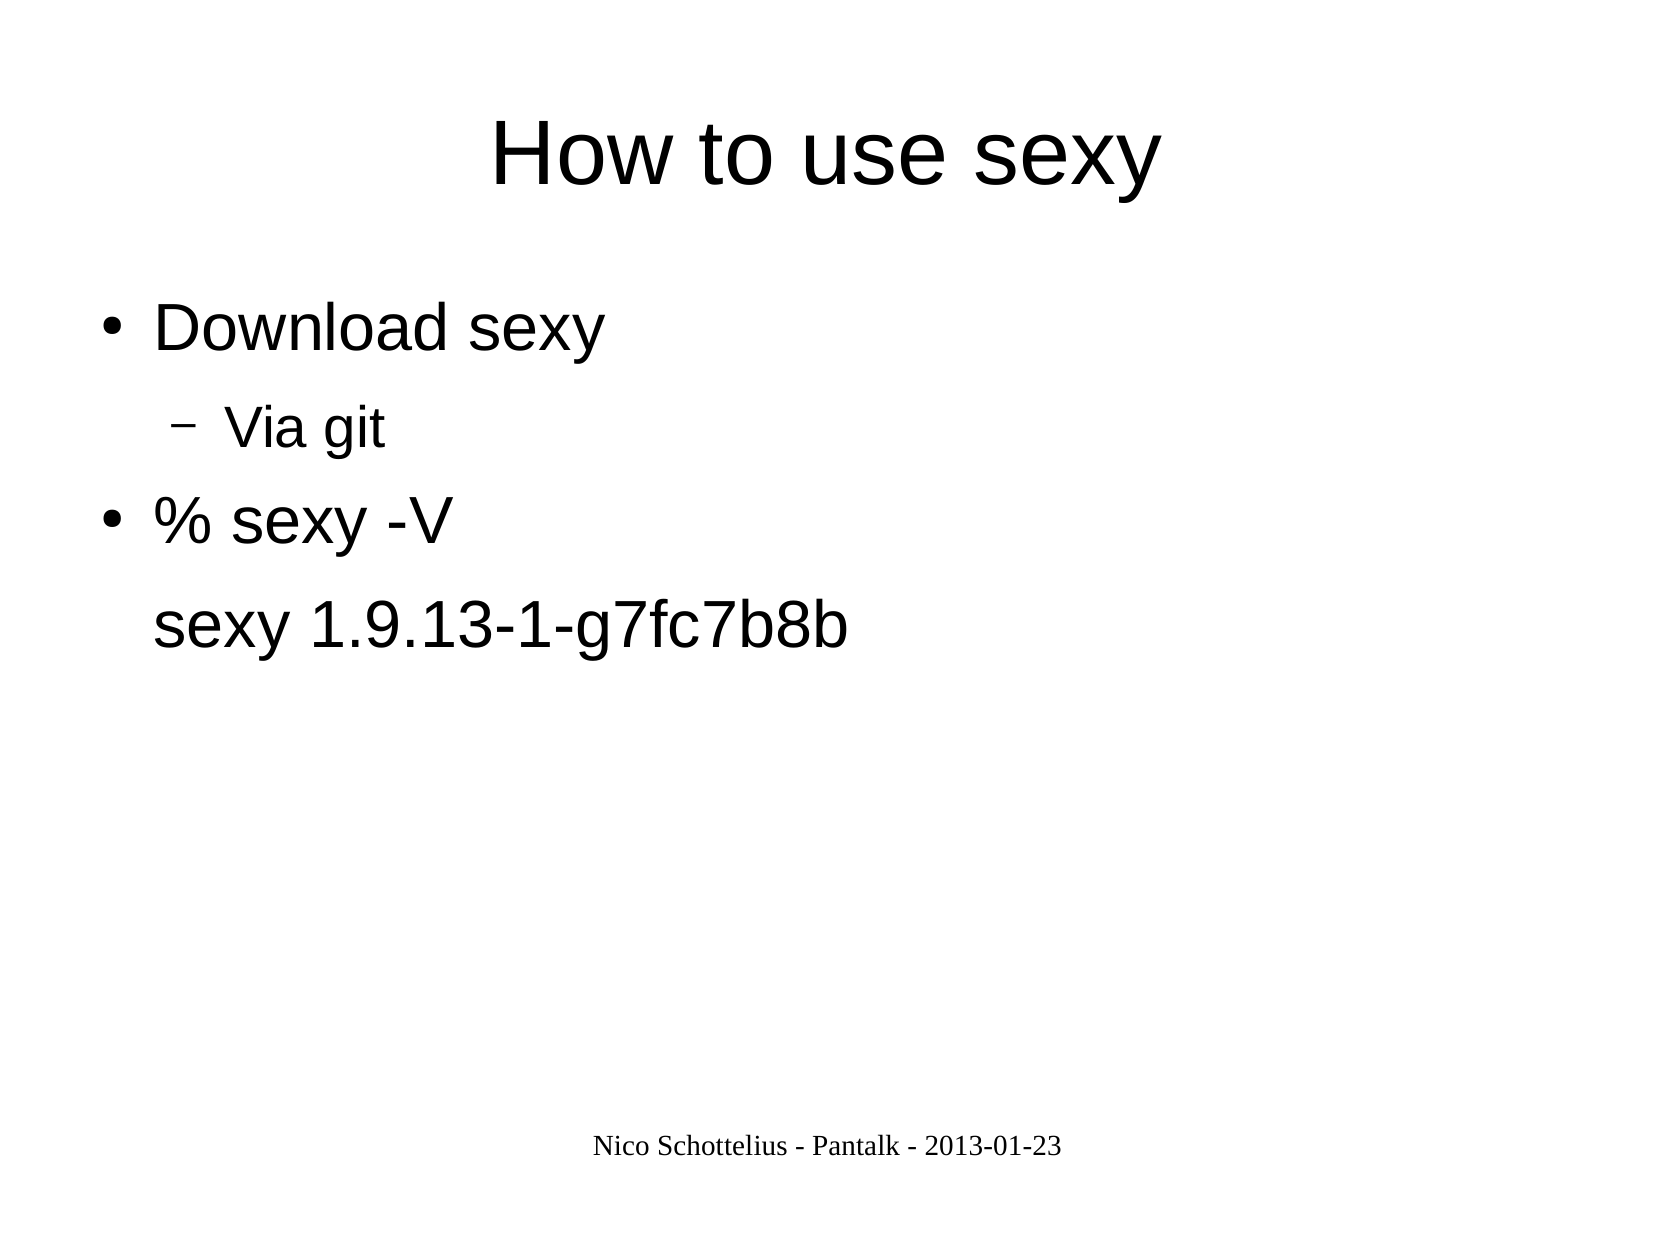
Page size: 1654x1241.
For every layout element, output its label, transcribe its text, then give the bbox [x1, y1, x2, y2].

title How to use sexy [82, 49, 1571, 257]
list Download sexy Via git % sexy -V sexy 1.9.13-1-g7fc7b8b [82, 290, 1538, 1010]
